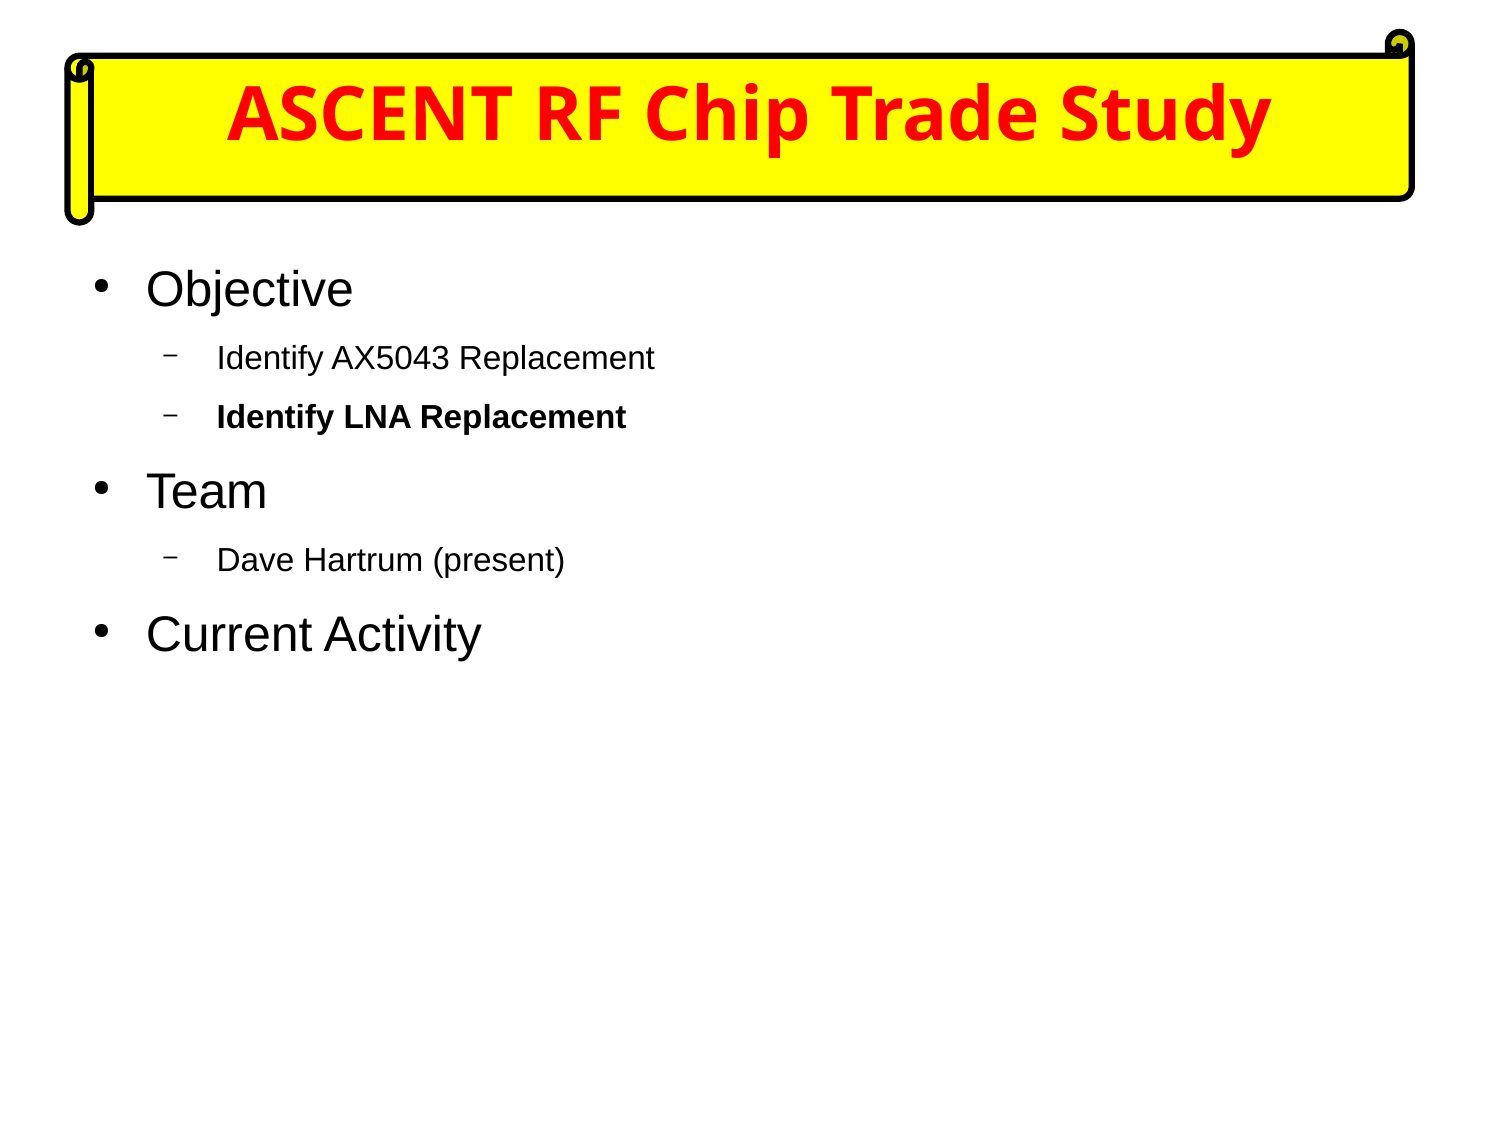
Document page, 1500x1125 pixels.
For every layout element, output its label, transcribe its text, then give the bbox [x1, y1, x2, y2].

list Objective Identify AX5043 Replacement Identify LNA Replacement Team Dave Hartrum (present) Current Activity [75, 263, 1425, 916]
text_box ASCENT RF Chip Trade Study [0, 58, 1500, 164]
text_box [67, 164, 1412, 223]
text_box [72, 31, 1412, 58]
